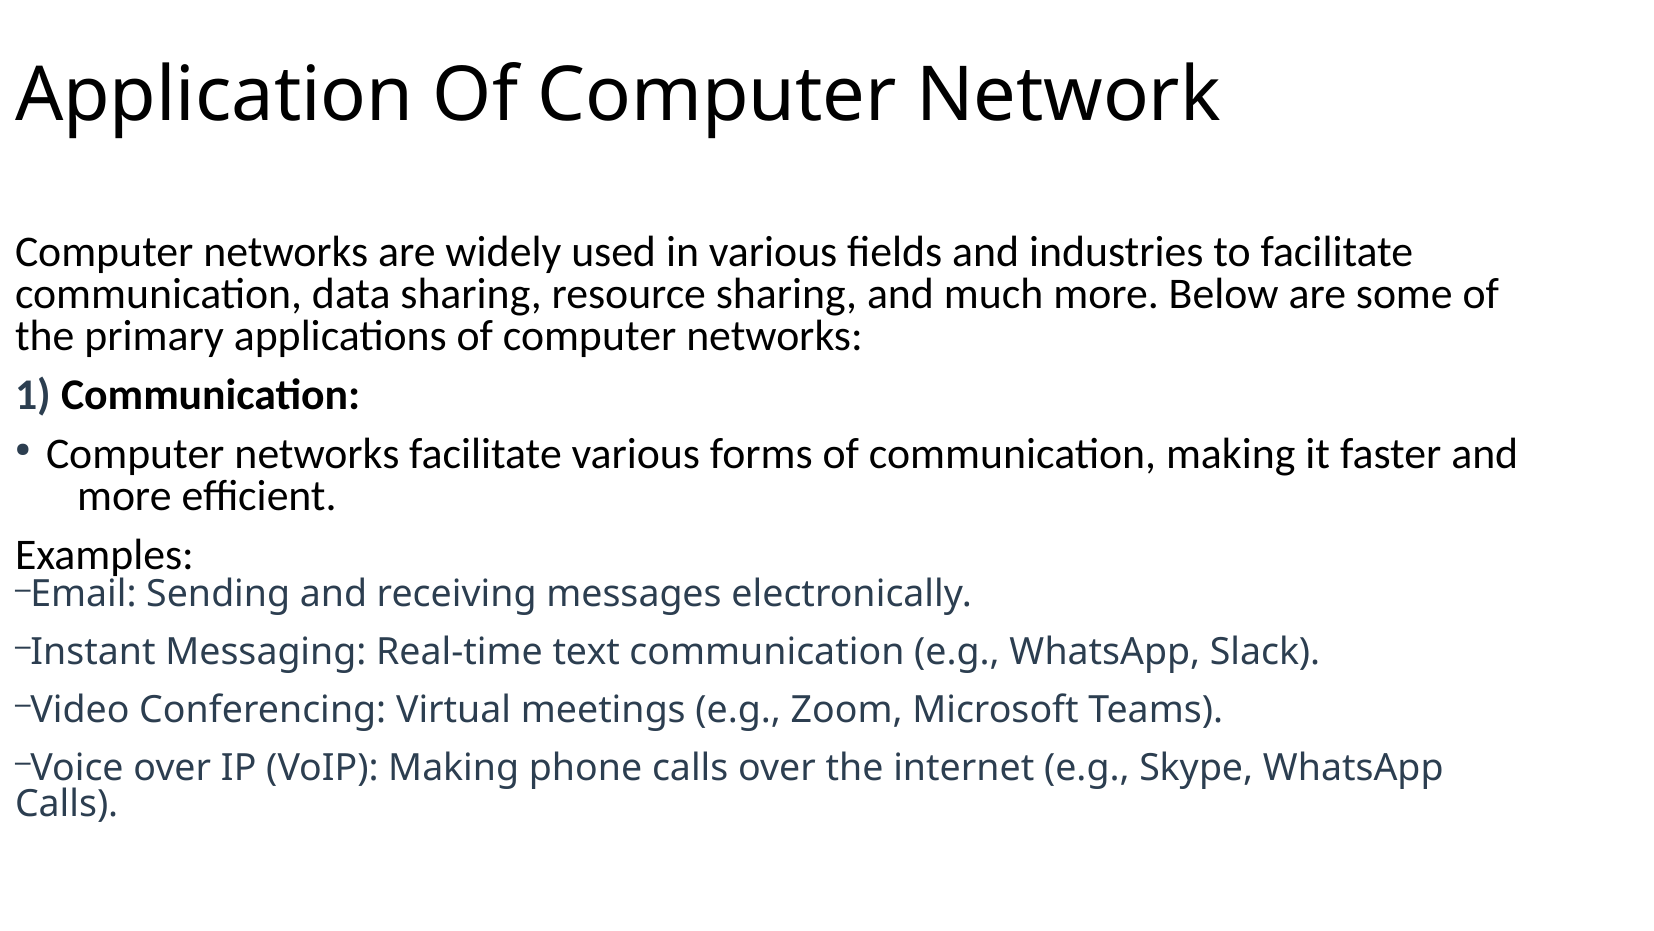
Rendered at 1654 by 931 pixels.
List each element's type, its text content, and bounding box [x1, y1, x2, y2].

list Computer networks are widely used in various fields and industries to facilitate communication, data sharing, resource sharing, and much more. Below are some of the primary applications of computer networks: Communication: Computer networks facilitate various forms of communication, making it faster and more efficient. Examples: Email: Sending and receiving messages electronically. Instant Messaging: Real-time text communication (e.g., WhatsApp, Slack). Video Conferencing: Virtual meetings (e.g., Zoom, Microsoft Teams). Voice over IP (VoIP): Making phone calls over the internet (e.g., Skype, WhatsApp Calls). [0, 225, 1536, 863]
title Application Of Computer Network [0, 36, 1536, 155]
